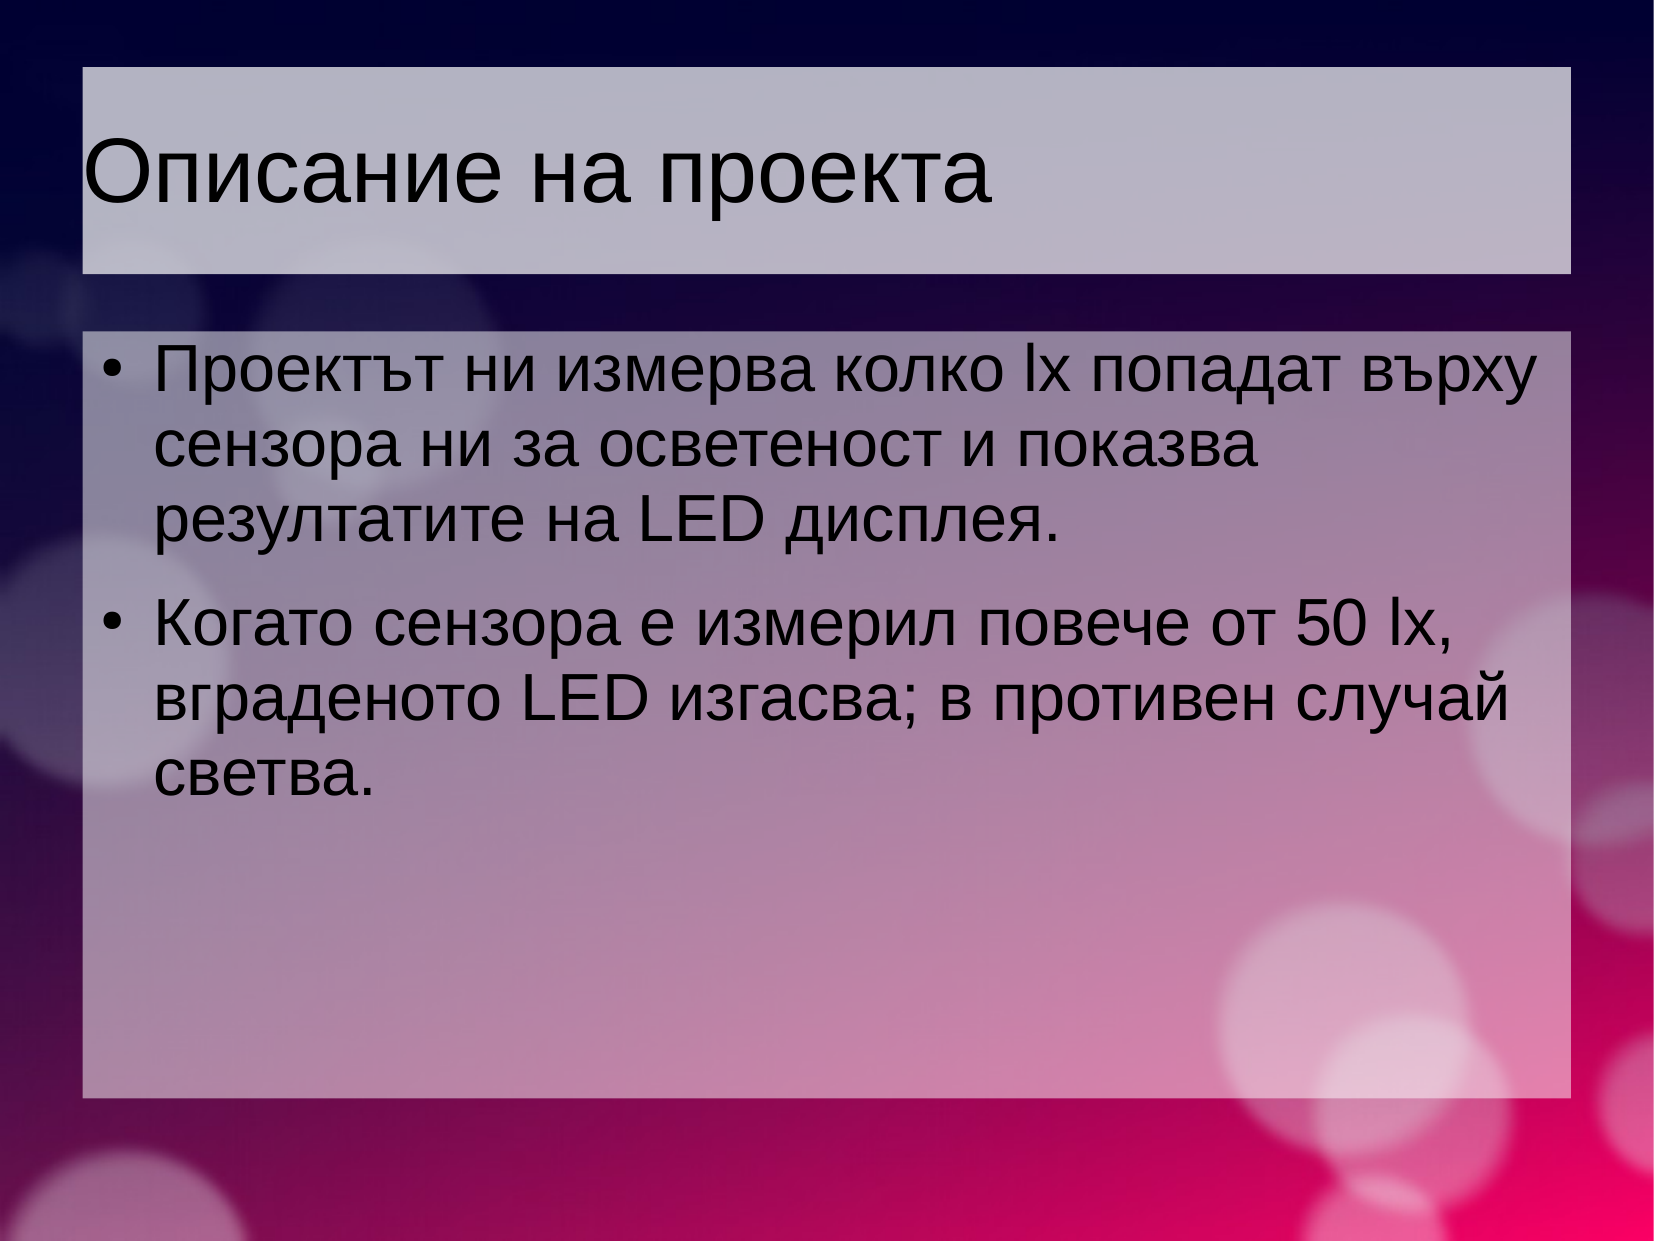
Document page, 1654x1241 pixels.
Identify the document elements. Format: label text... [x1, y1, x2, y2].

picture [0, 0, 1654, 1241]
title Описание на проекта [82, 67, 1571, 275]
list Проектът ни измерва колко lx попадат върху сензора ни за осветеност и показва резултатите на LED дисплея. Когато сензора е измерил повече от 50 lx, вграденото LED изгасва; в противен случай светва. [82, 331, 1571, 1099]
